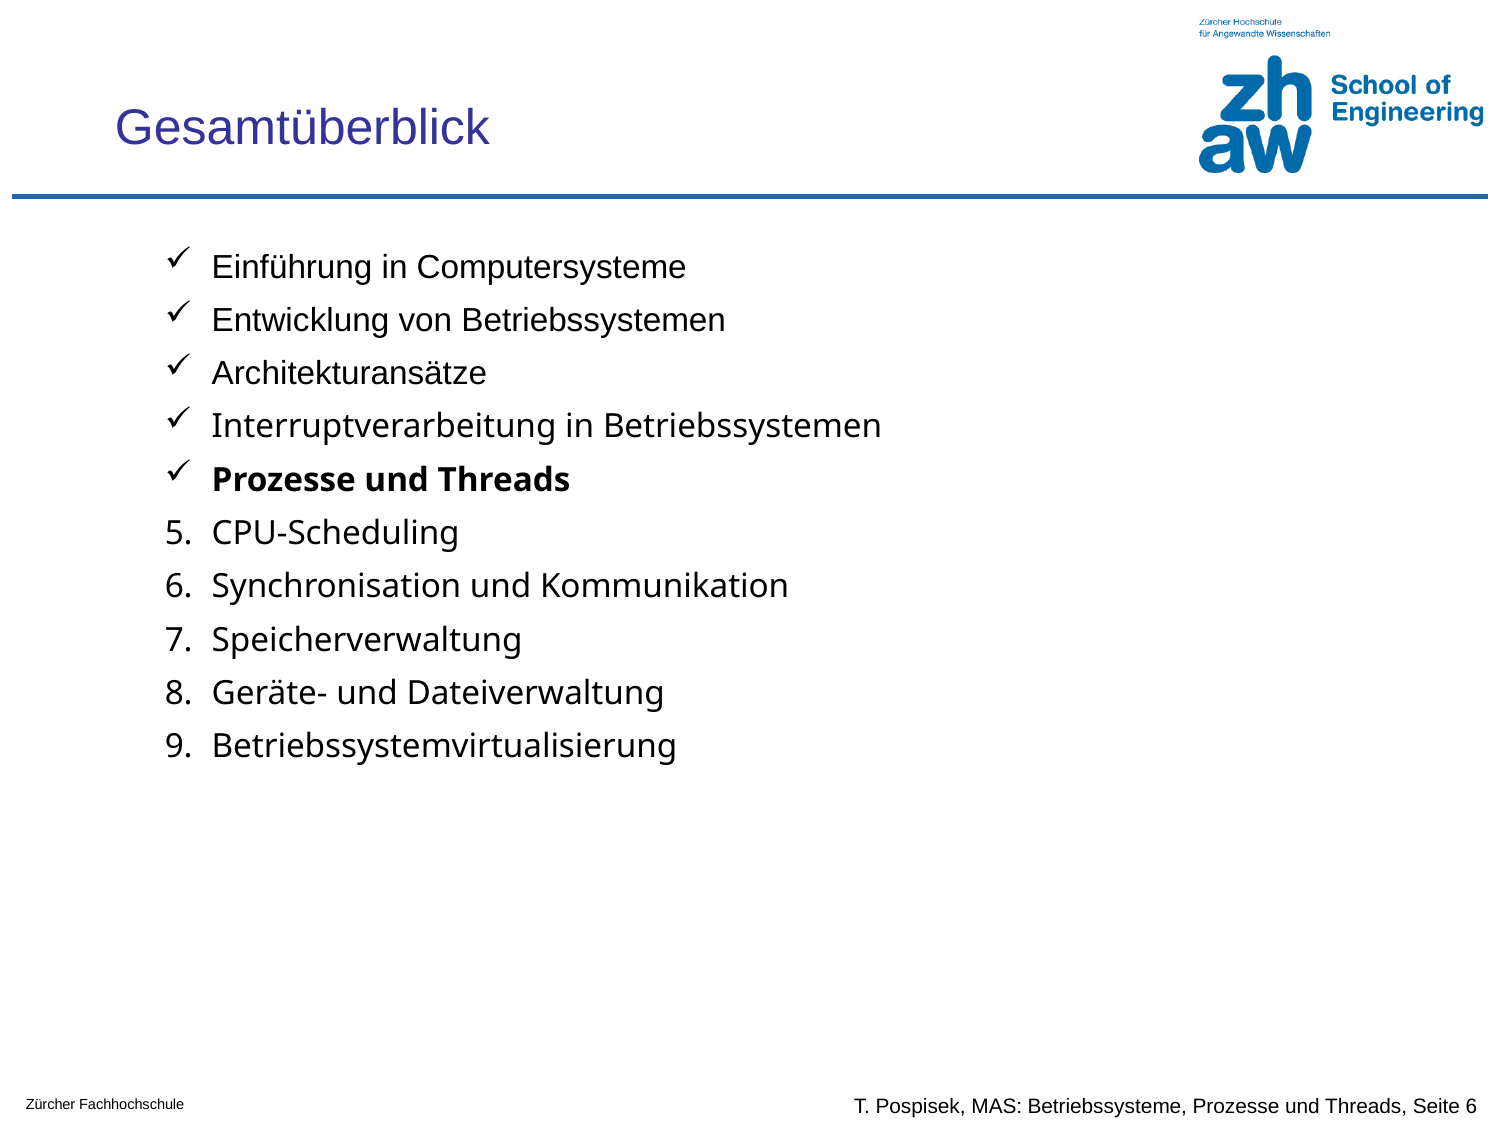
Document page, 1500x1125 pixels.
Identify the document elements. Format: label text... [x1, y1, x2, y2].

picture [1199, 19, 1483, 173]
title Gesamtüberblick [99, 50, 1379, 163]
text_box Einführung in Computersysteme Entwicklung von Betriebssystemen Architekturansätze Interruptverarbeitung in Betriebssystemen Prozesse und Threads CPU-Scheduling Synchronisation und Kommunikation Speicherverwaltung Geräte- und Dateiverwaltung Betriebssystemvirtualisierung [149, 237, 1363, 1013]
